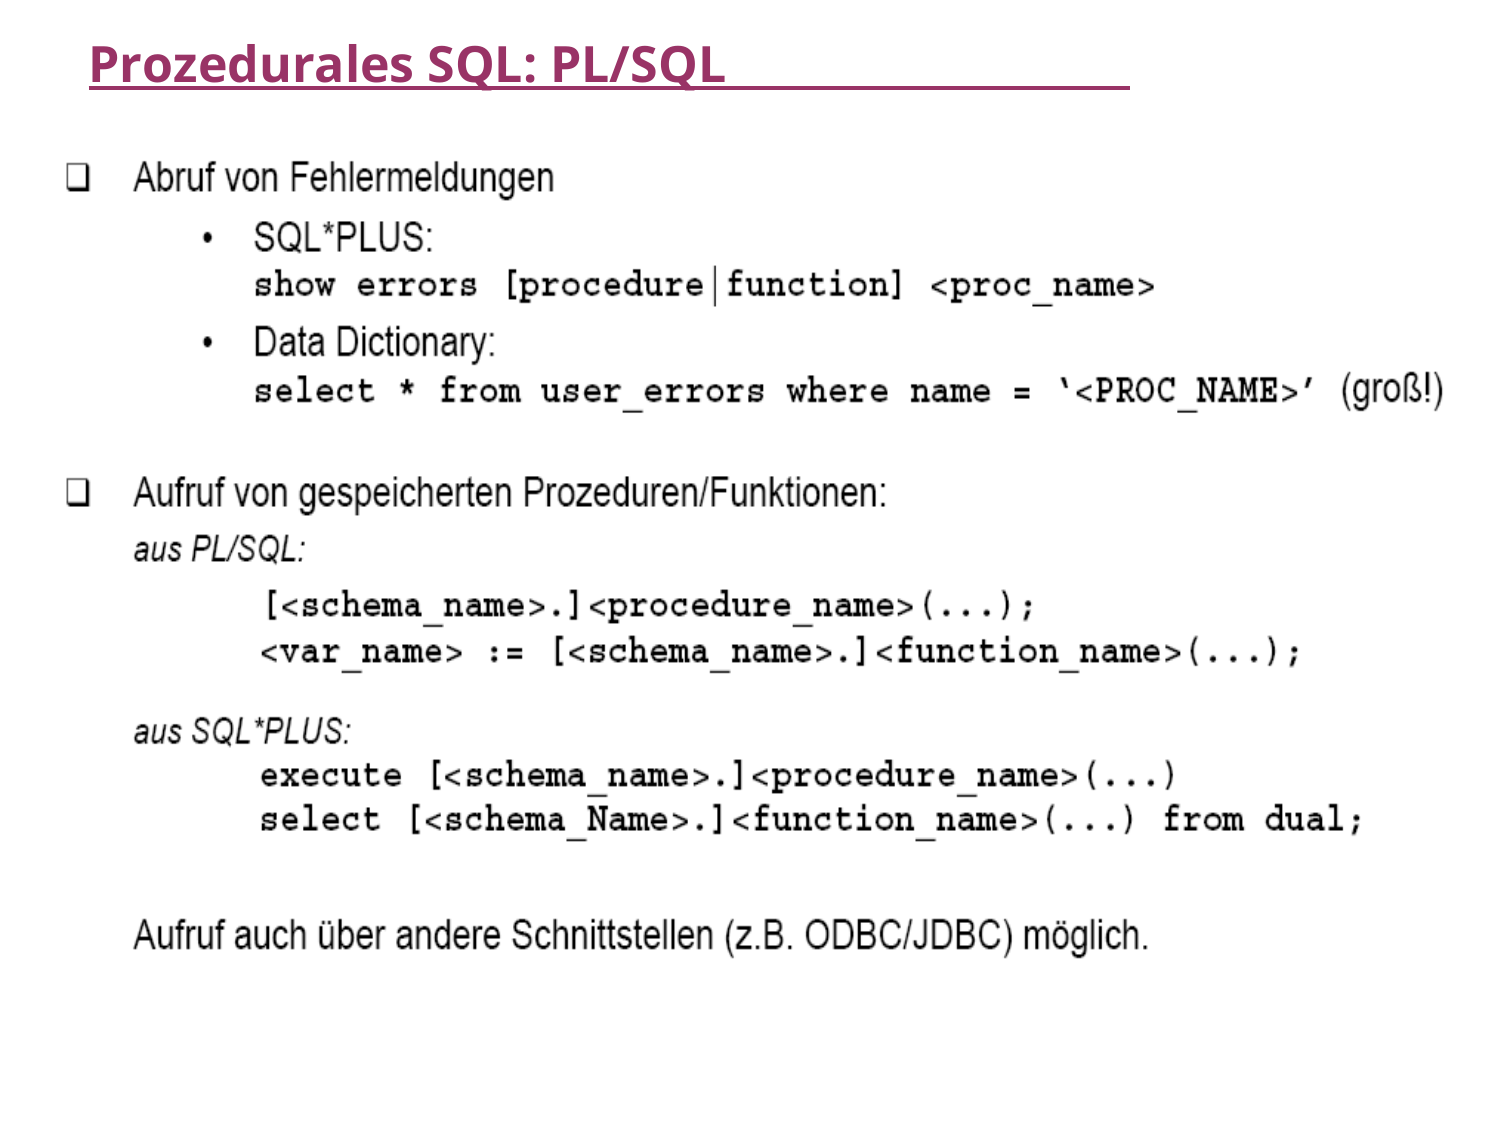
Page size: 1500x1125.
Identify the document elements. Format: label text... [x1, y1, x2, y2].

picture [55, 151, 1460, 992]
title Prozedurales SQL: PL/SQL [88, 7, 1364, 119]
